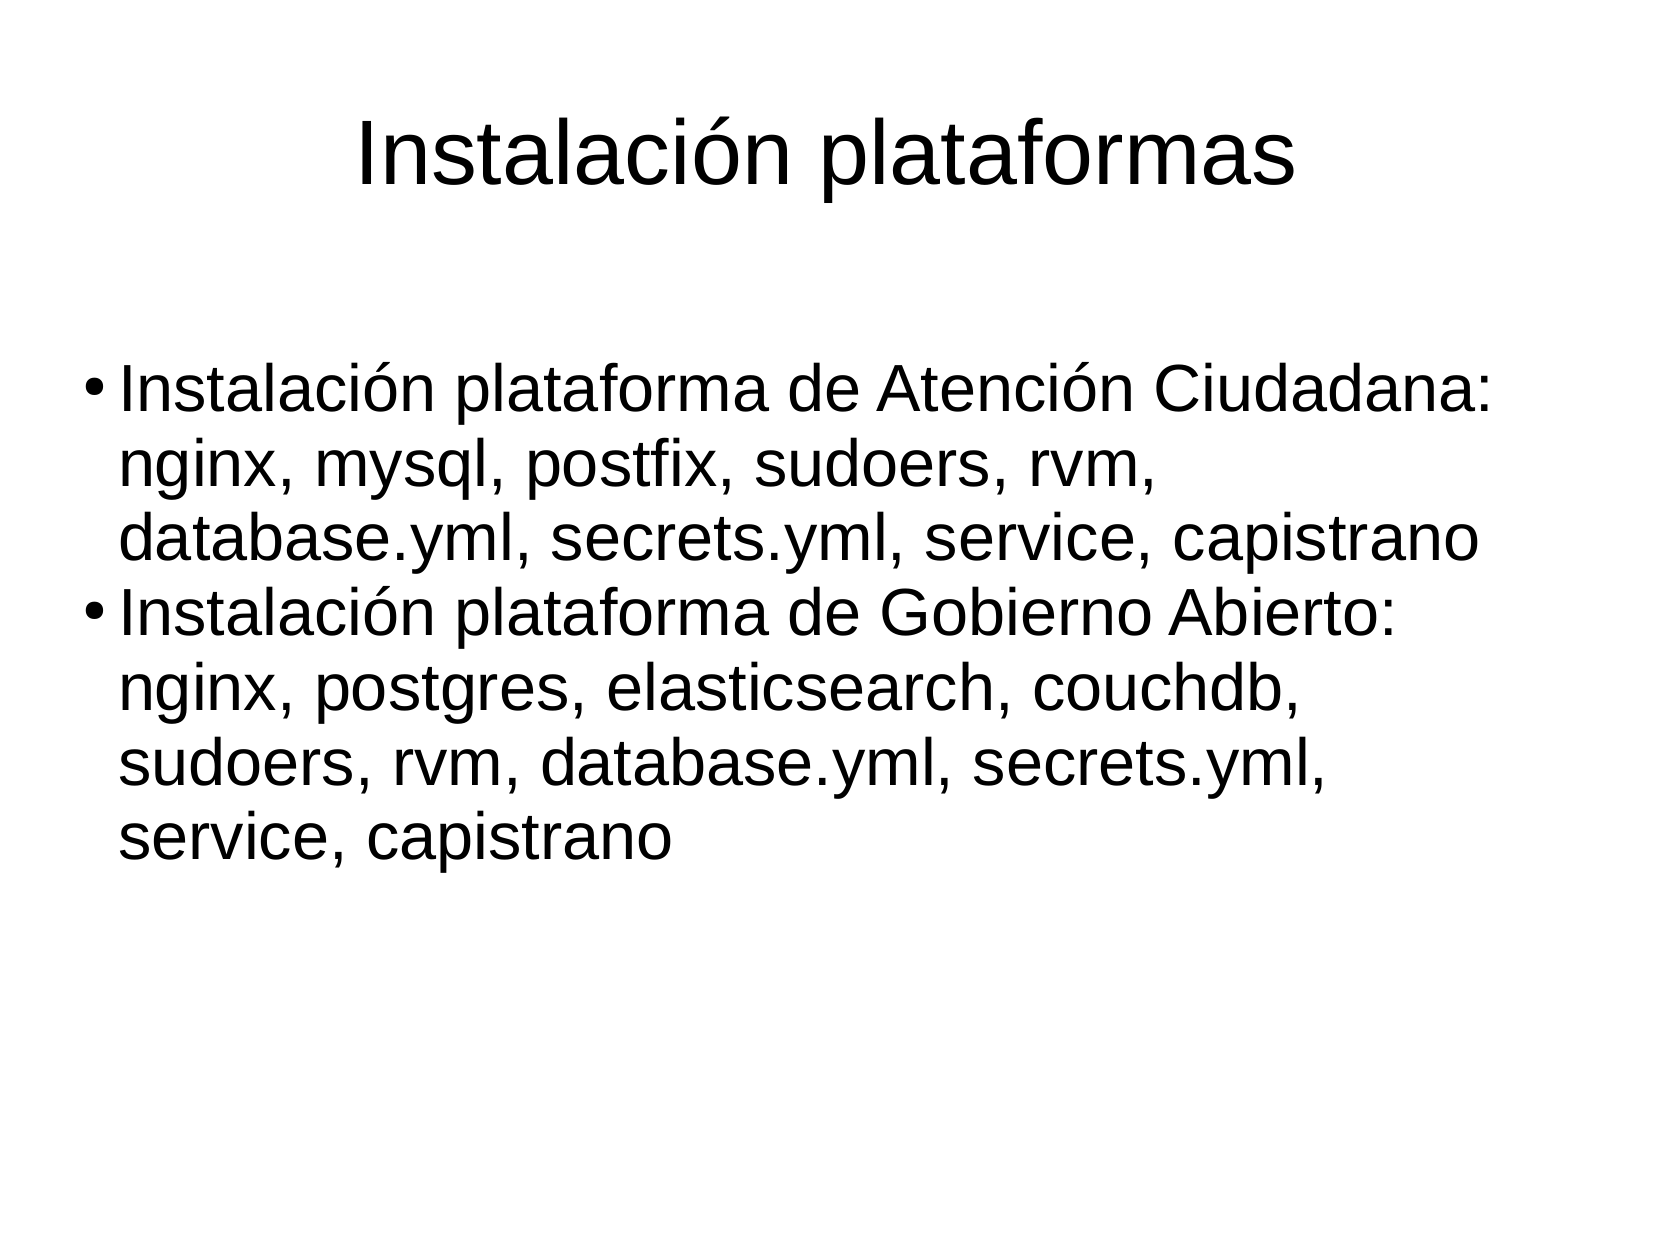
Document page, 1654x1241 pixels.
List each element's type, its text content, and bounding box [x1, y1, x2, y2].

title Instalación plataformas [82, 49, 1571, 257]
subtitle Instalación plataforma de Atención Ciudadana: nginx, mysql, postfix, sudoers, rvm, database.yml, secrets.yml, service, capistrano Instalación plataforma de Gobierno Abierto: nginx, postgres, elasticsearch, couchdb, sudoers, rvm, database.yml, secrets.yml, service, capistrano [82, 290, 1571, 1010]
